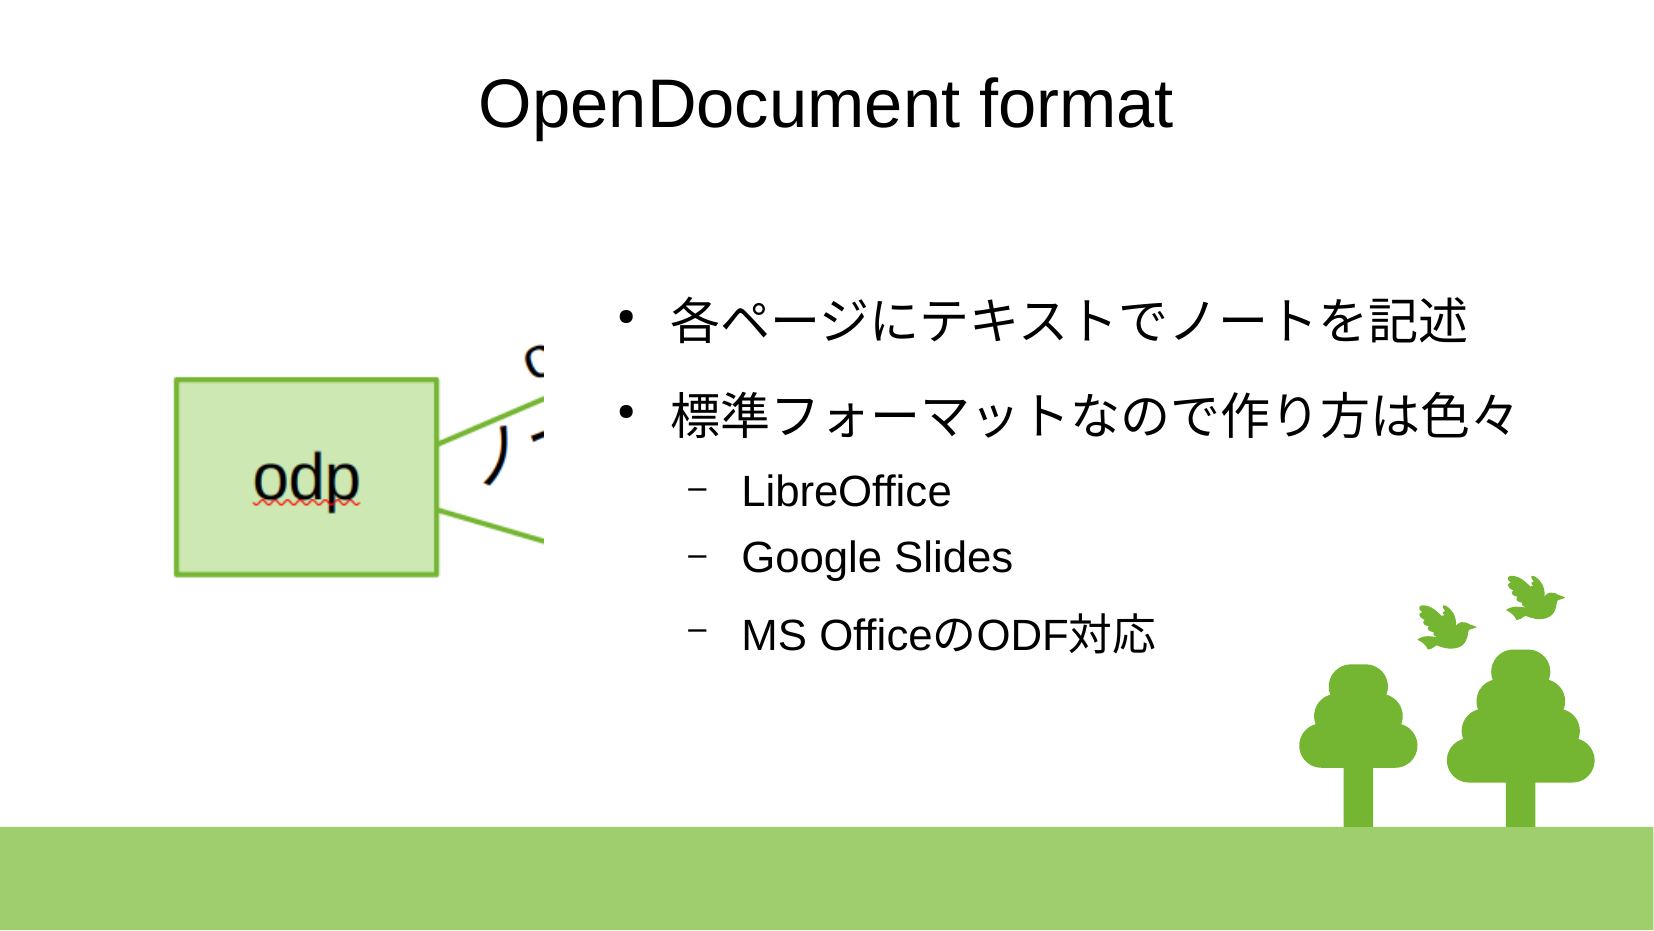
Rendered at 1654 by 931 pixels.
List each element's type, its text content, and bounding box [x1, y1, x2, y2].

list 各ページにテキストでノートを記述 標準フォーマットなので作り方は色々 LibreOffice Google Slides MS OfficeのODF対応 [599, 206, 1565, 739]
picture [85, 260, 544, 678]
title OpenDocument format [88, 29, 1565, 178]
